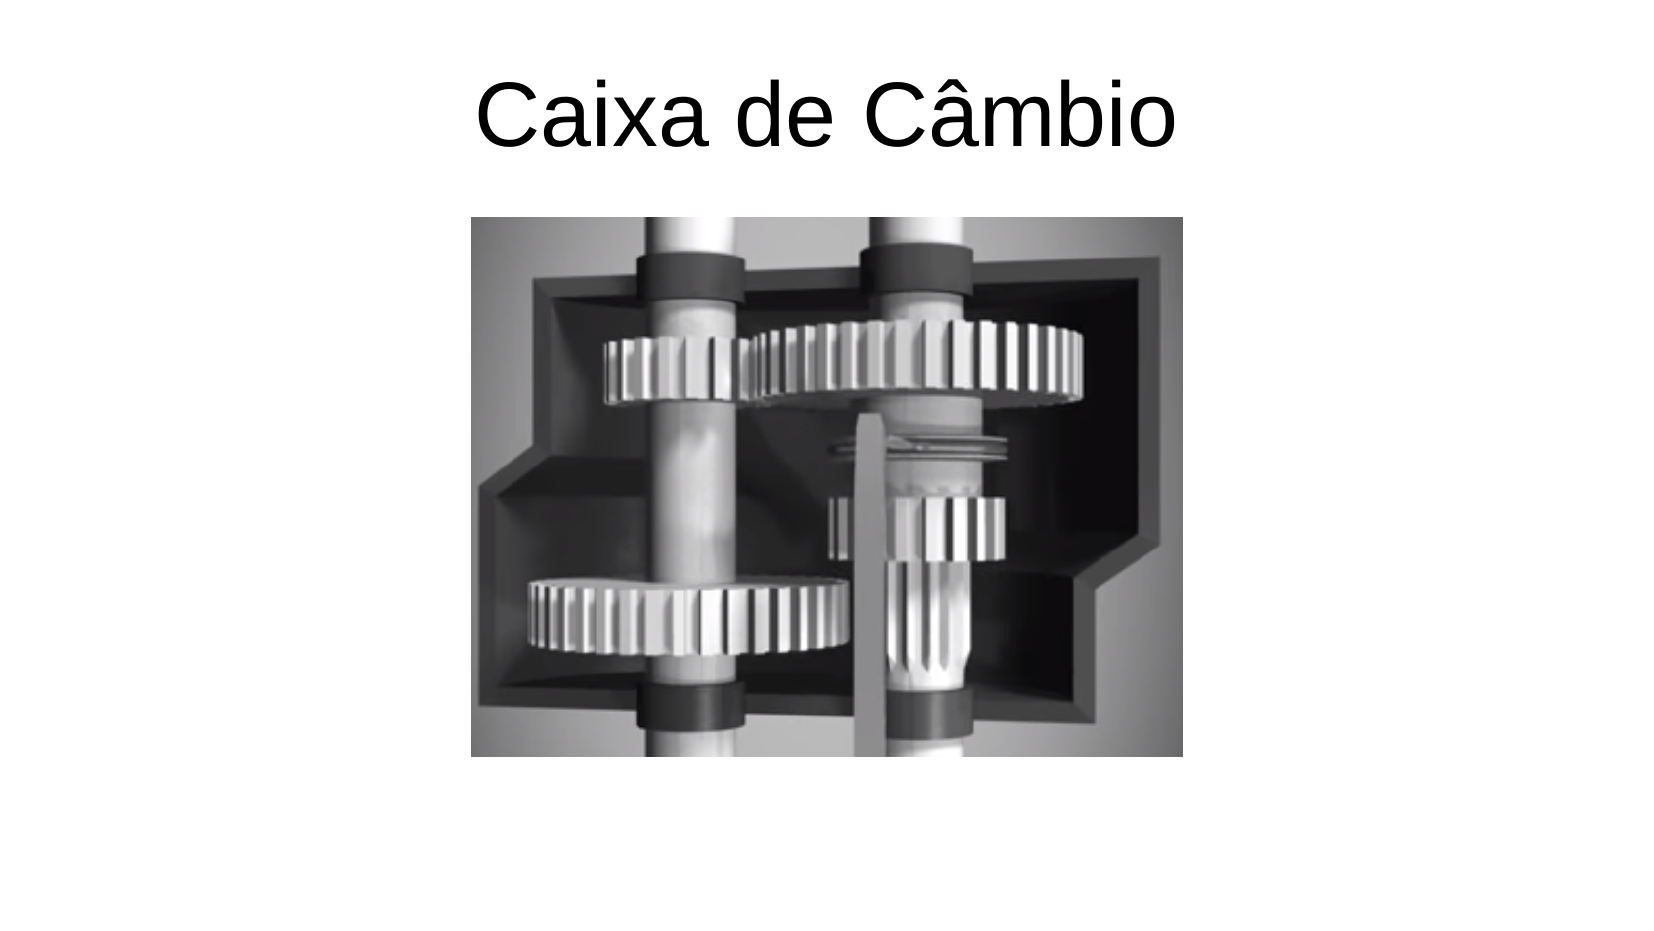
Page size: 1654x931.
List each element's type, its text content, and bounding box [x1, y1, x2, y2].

picture [471, 217, 1183, 758]
title Caixa de Câmbio [82, 37, 1571, 193]
